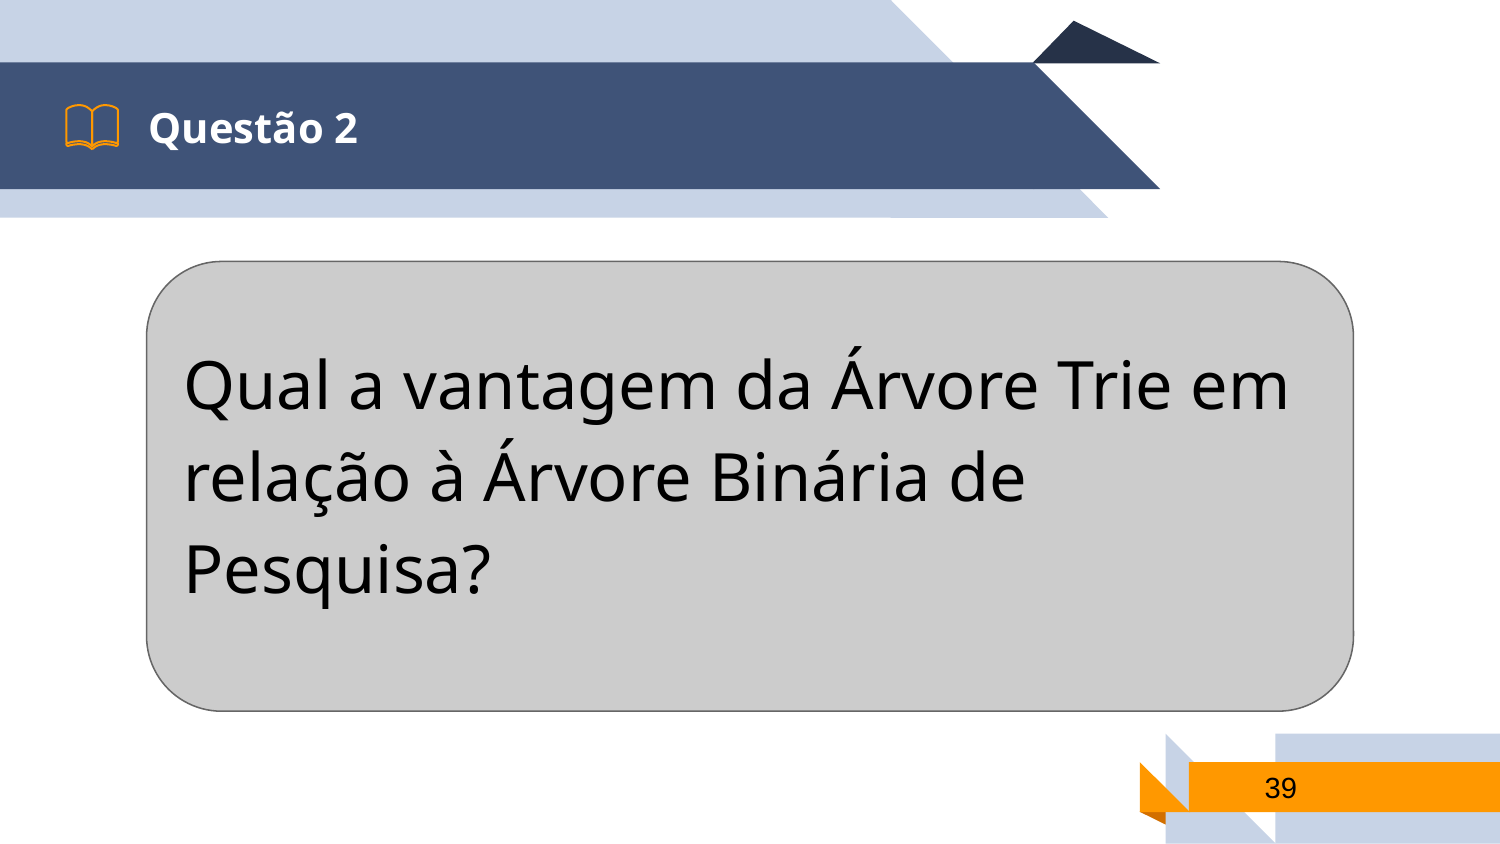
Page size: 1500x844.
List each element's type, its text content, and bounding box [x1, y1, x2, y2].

slide_number <number> [1249, 760, 1494, 813]
title Questão 2 [133, 64, 997, 190]
text_box Qual a vantagem da Árvore Trie em relação à Árvore Binária de Pesquisa? [146, 261, 1354, 712]
